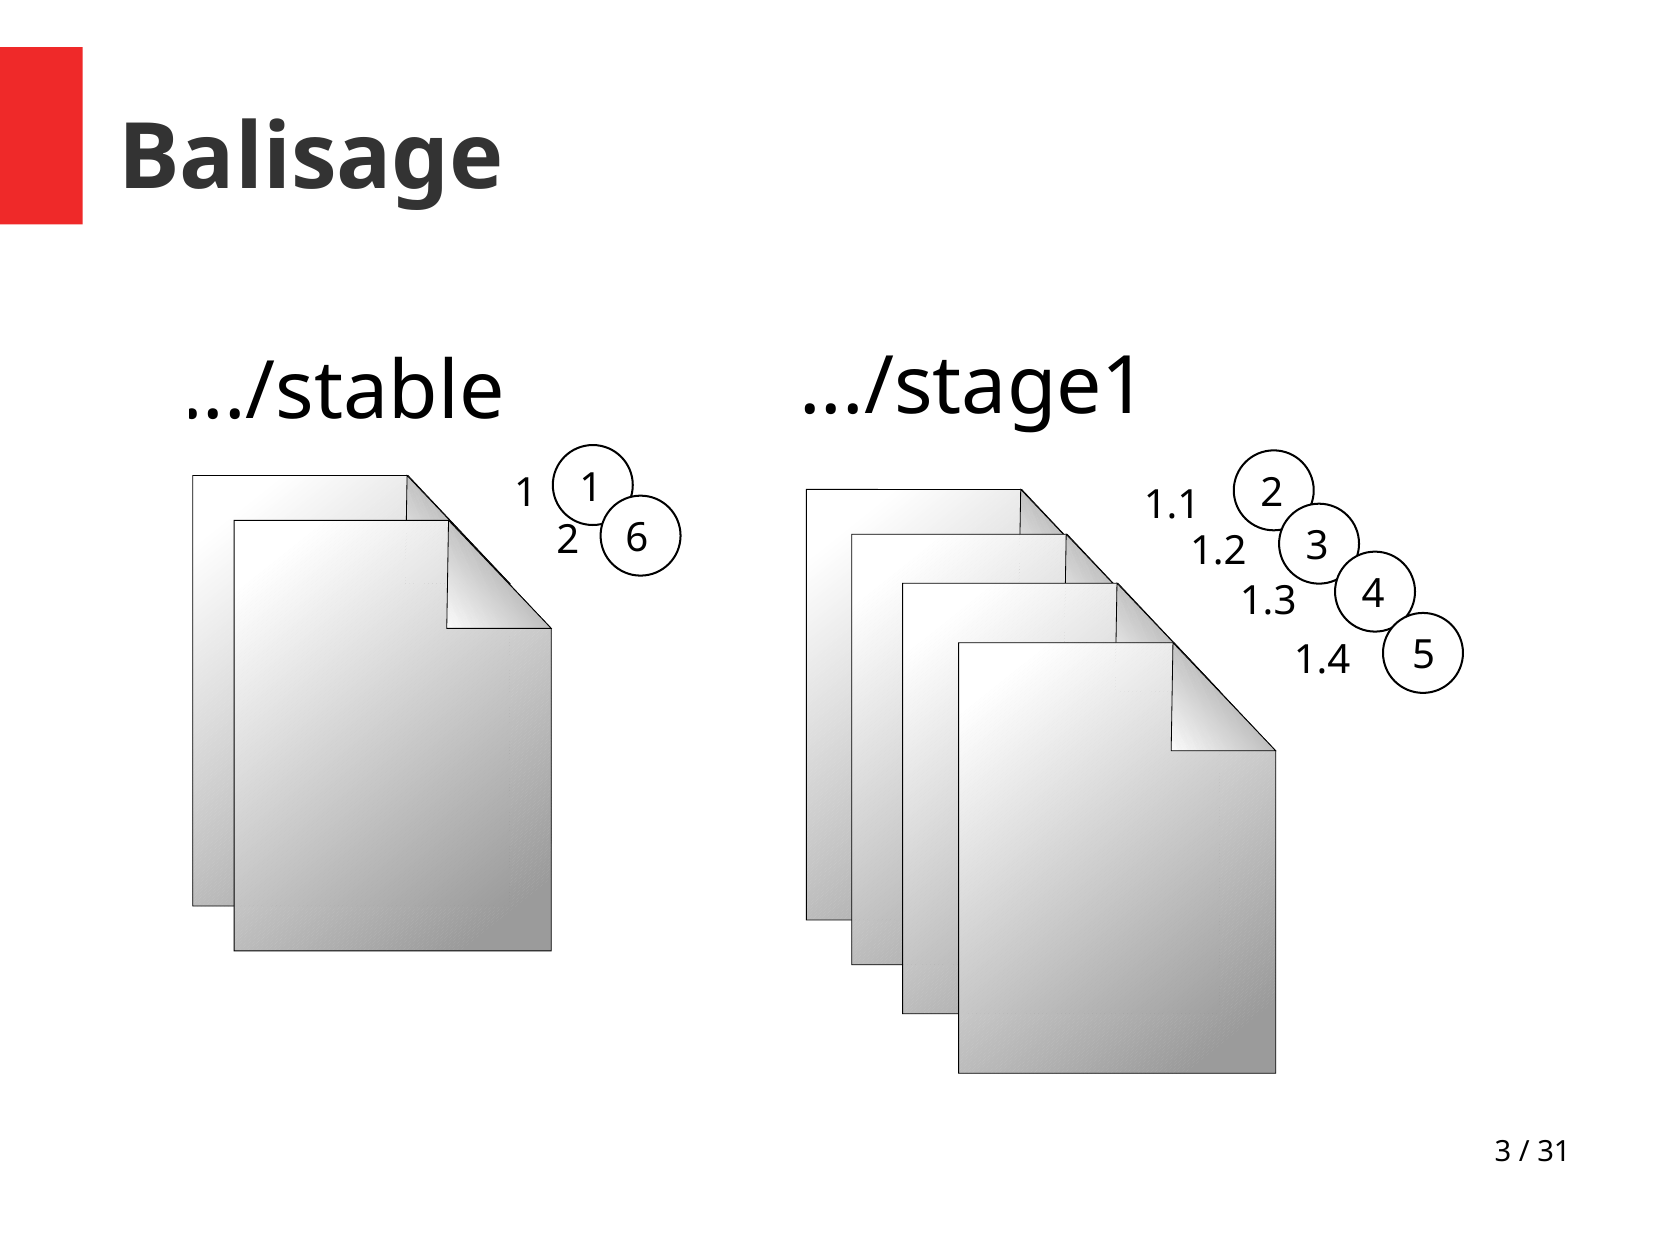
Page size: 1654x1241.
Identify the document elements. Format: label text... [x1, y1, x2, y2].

title Balisage [118, 49, 1571, 257]
picture [189, 354, 1464, 1074]
